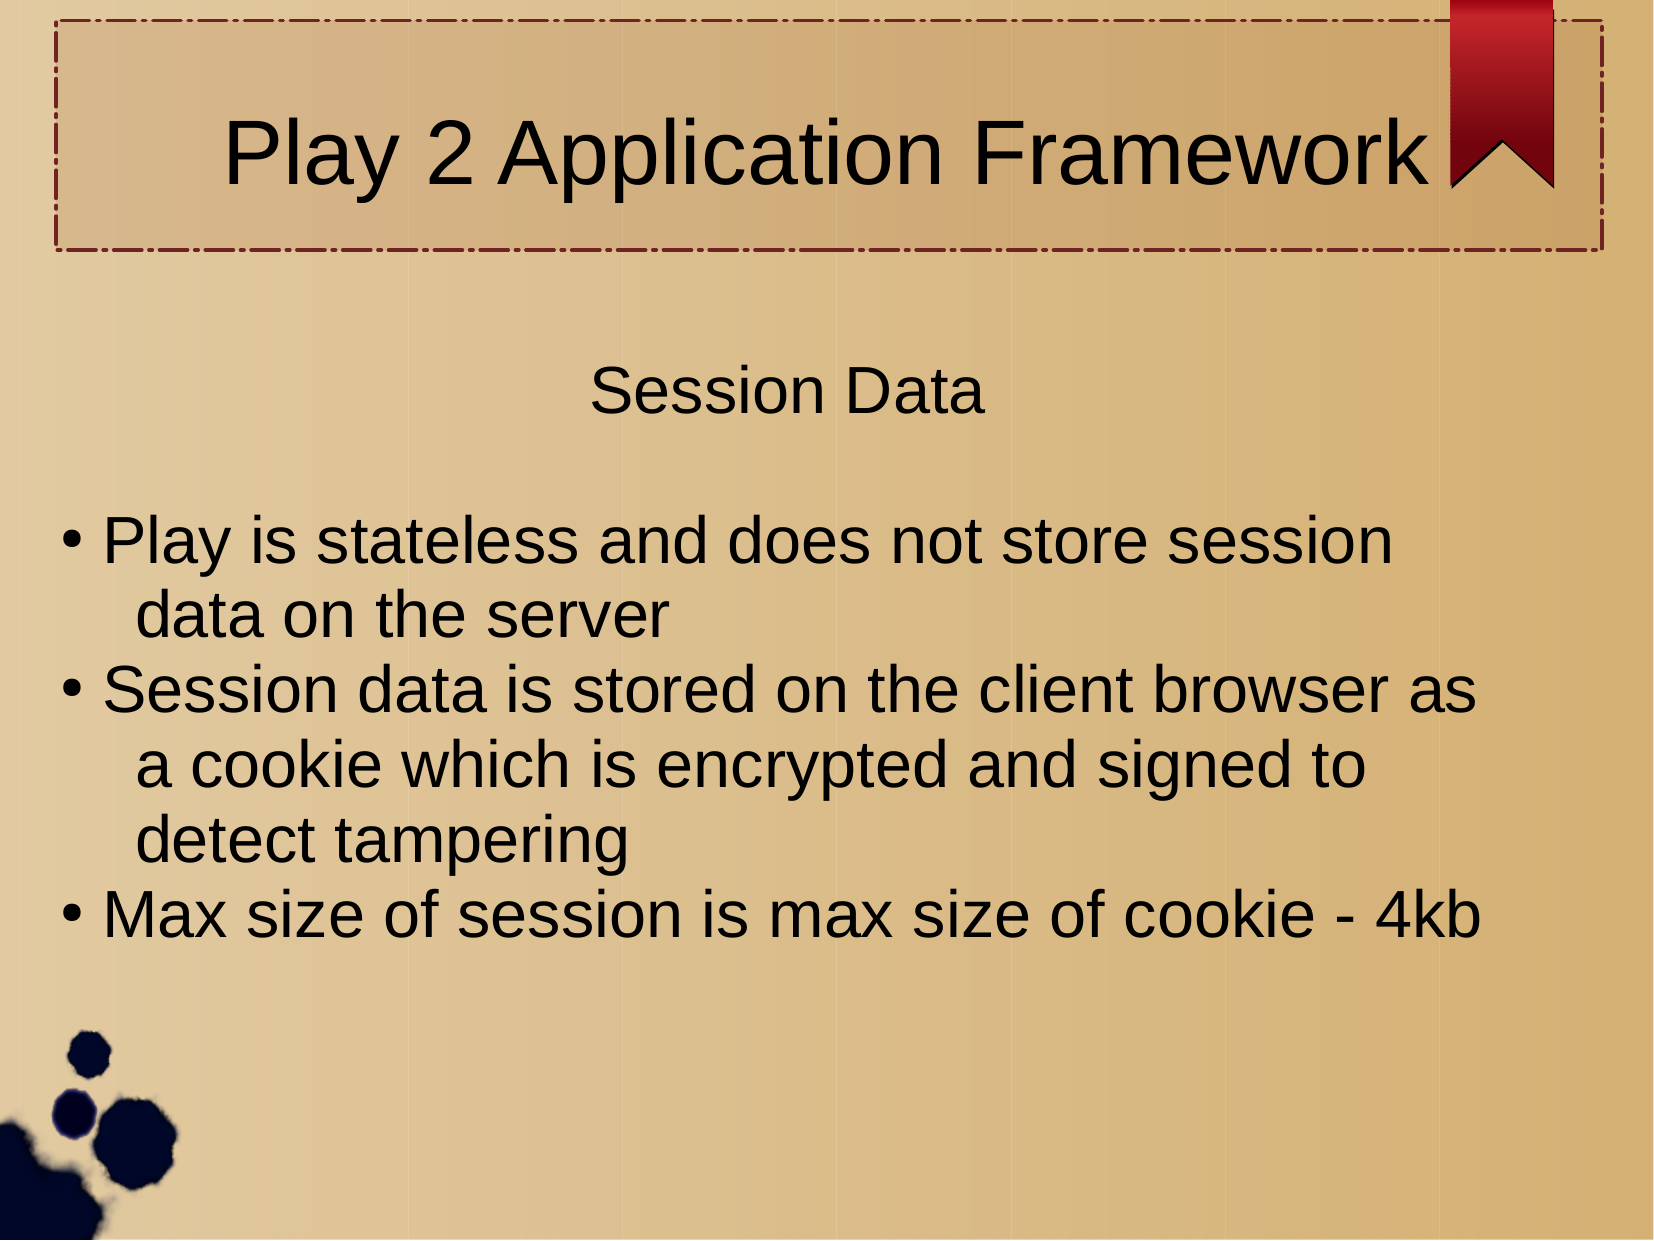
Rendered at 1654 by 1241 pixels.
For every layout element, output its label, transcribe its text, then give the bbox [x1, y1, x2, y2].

subtitle Session Data Play is stateless and does not store session data on the server Session data is stored on the client browser as a cookie which is encrypted and signed to detect tampering Max size of session is max size of cookie - 4kb [60, 330, 1516, 1050]
title Play 2 Application Framework [82, 49, 1571, 257]
